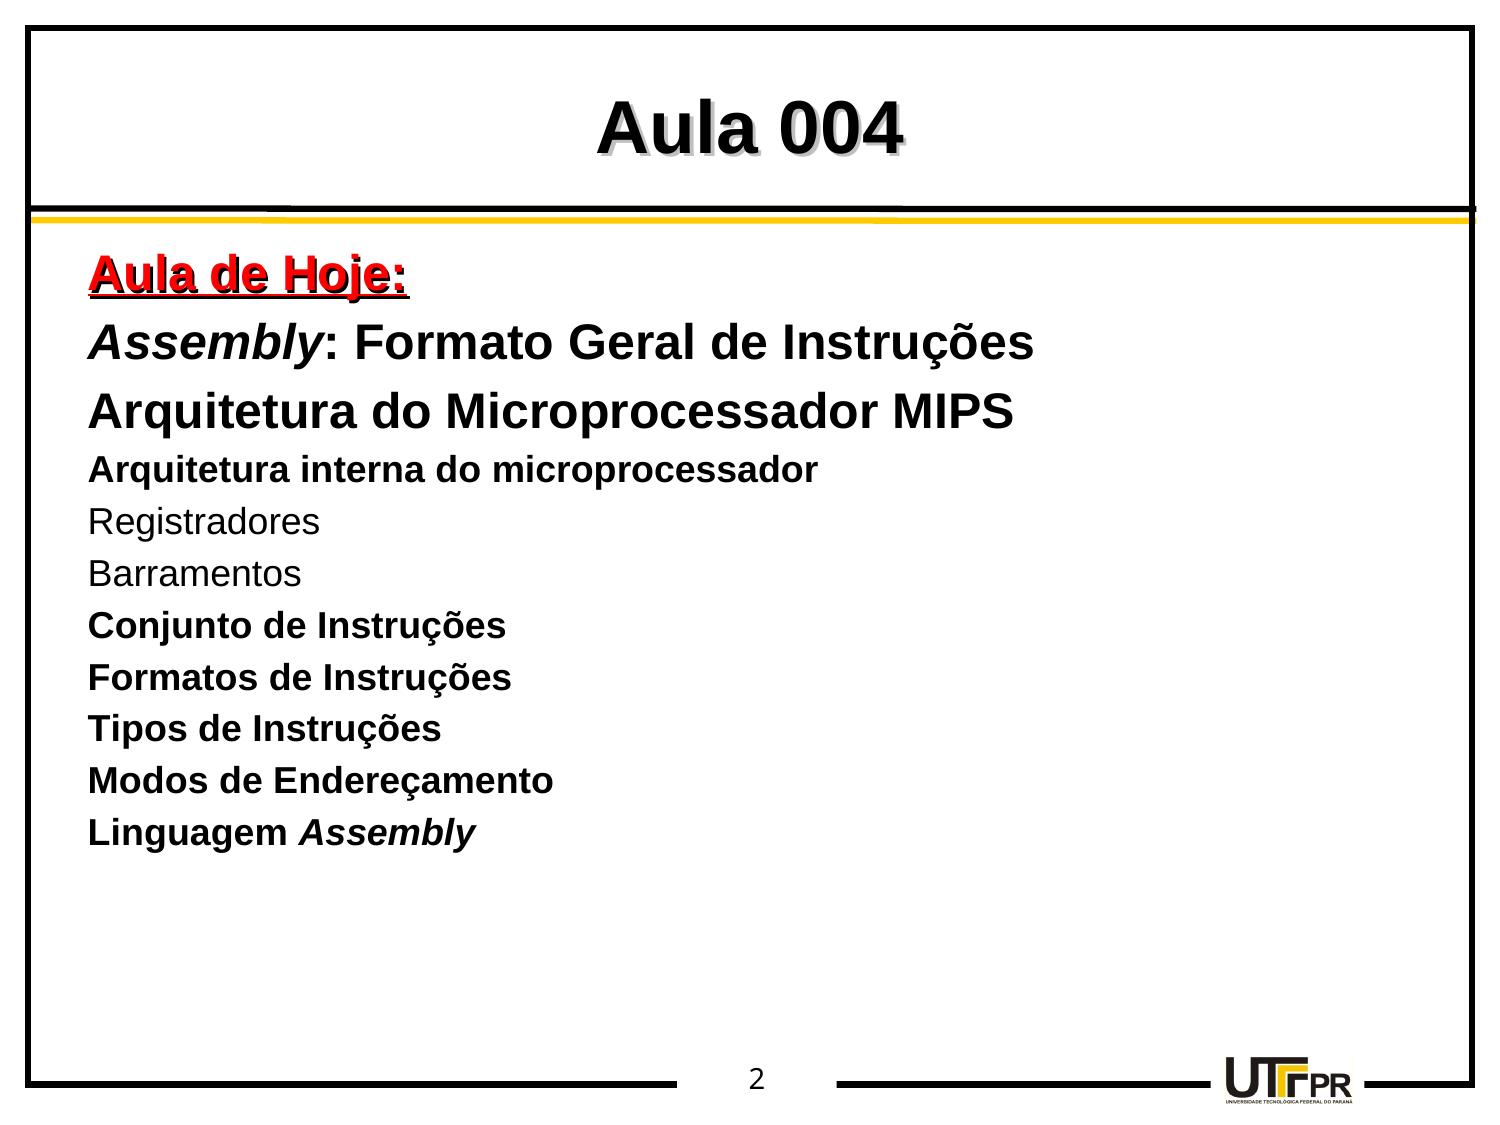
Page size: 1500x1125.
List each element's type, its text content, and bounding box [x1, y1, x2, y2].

picture [1225, 1057, 1353, 1104]
list Aula de Hoje: Assembly: Formato Geral de Instruções Arquitetura do Microprocessador MIPS Arquitetura interna do microprocessador Registradores Barramentos Conjunto de Instruções Formatos de Instruções Tipos de Instruções Modos de Endereçamento Linguagem Assembly [72, 243, 1428, 941]
title Aula 004 [26, 85, 1474, 180]
